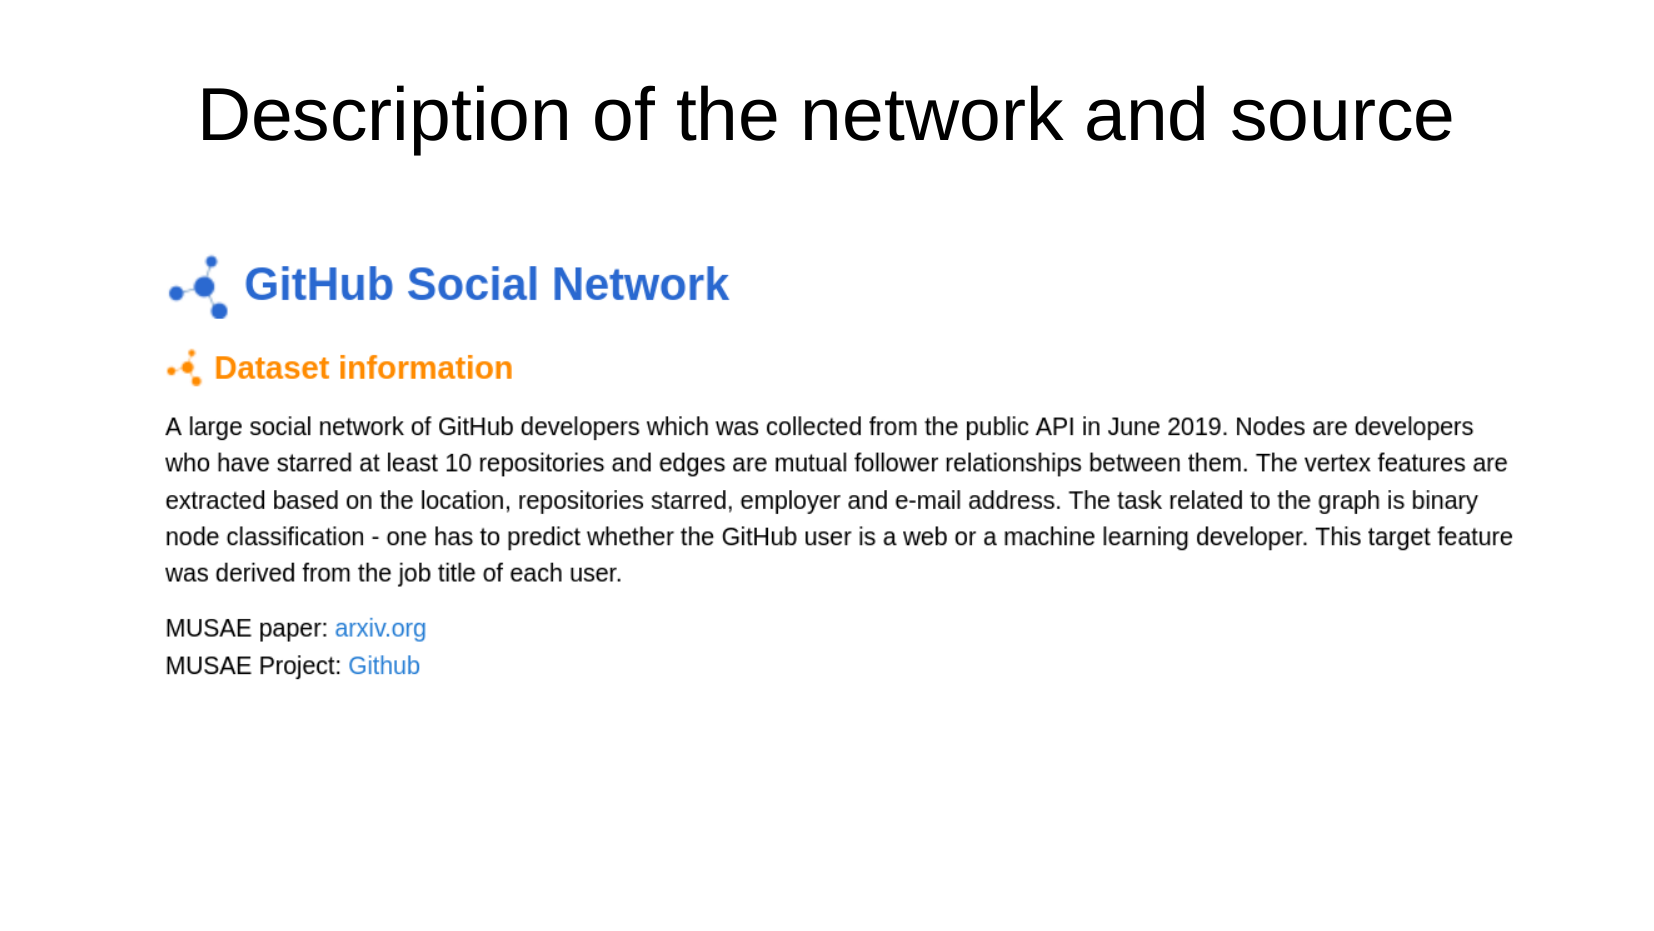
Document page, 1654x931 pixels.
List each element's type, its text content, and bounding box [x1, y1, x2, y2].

title Description of the network and source [82, 37, 1571, 193]
picture [123, 230, 1536, 698]
